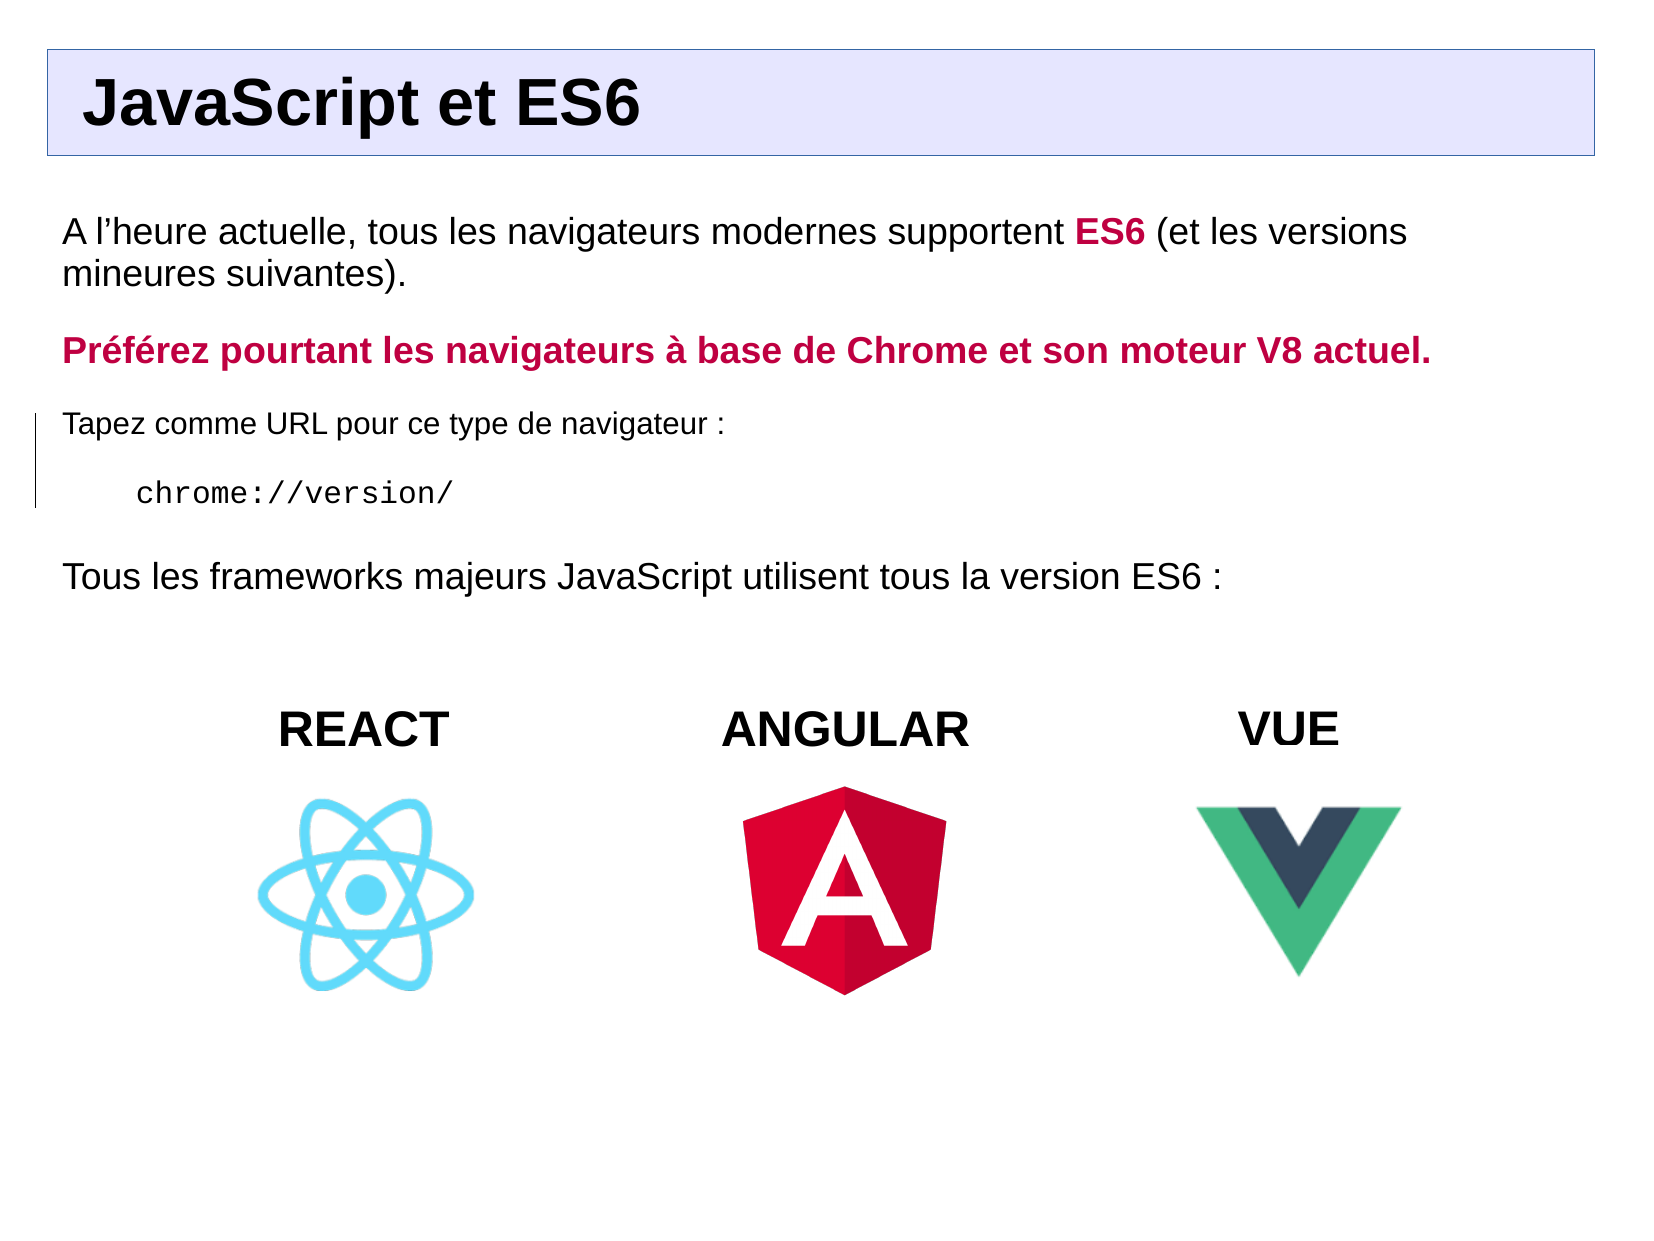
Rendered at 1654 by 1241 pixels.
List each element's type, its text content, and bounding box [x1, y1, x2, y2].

text_box [1571, 49, 1595, 156]
title JavaScript et ES6 [82, 49, 1571, 156]
picture [1145, 745, 1453, 1040]
text_box A l’heure actuelle, tous les navigateurs modernes supportent ES6 (et les versions mineures suivantes). Préférez pourtant les navigateurs à base de Chrome et son moteur V8 actuel. Tapez comme URL pour ce type de navigateur : chrome://version/ Tous les frameworks majeurs JavaScript utilisent tous la version ES6 : REACT ANGULAR VUE [47, 203, 1571, 835]
picture [248, 779, 483, 1014]
picture [708, 755, 981, 1016]
text_box [47, 49, 82, 156]
